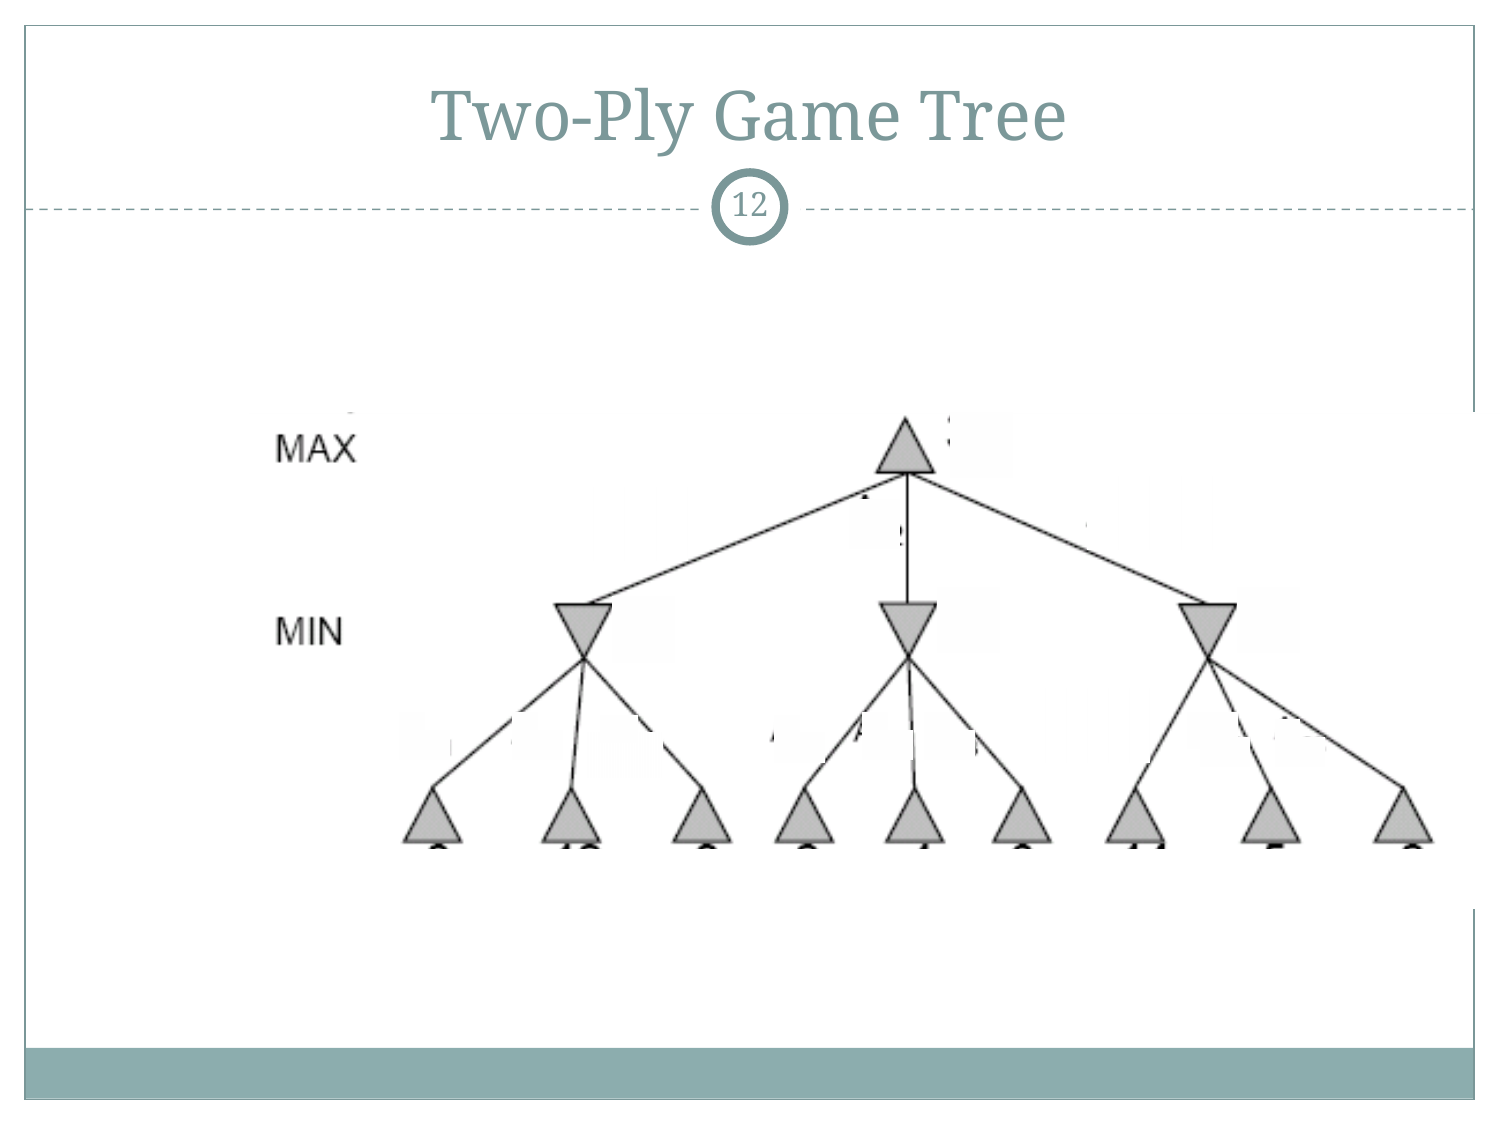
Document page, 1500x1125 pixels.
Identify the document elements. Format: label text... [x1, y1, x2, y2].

picture [249, 412, 1500, 912]
slide_number <number> [712, 170, 788, 243]
title Two-Ply Game Tree [49, 37, 1450, 162]
